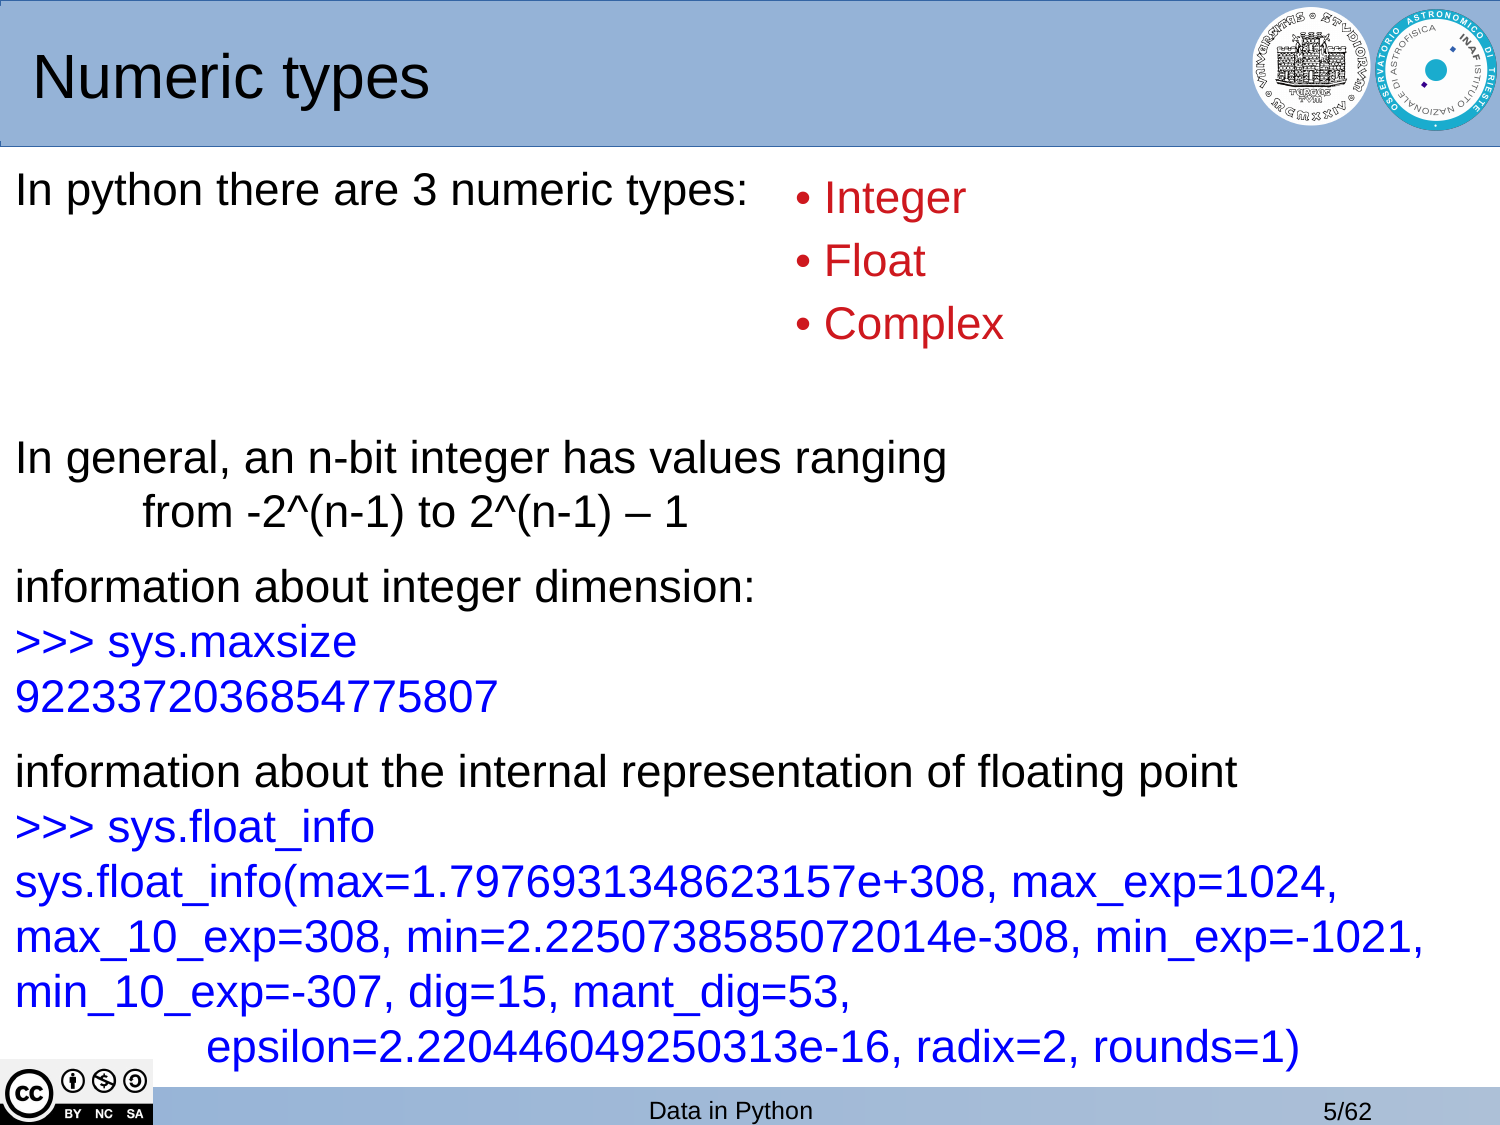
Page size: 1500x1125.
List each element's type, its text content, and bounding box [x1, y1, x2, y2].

list In python there are 3 numeric types: In general, an n-bit integer has values ranging from -2^(n-1) to 2^(n-1) – 1 information about integer dimension: >>> sys.maxsize 9223372036854775807 information about the internal representation of floating point >>> sys.float_info sys.float_info(max=1.7976931348623157e+308, max_exp=1024, max_10_exp=308, min=2.2250738585072014e-308, min_exp=-1021, min_10_exp=-307, dig=15, mant_dig=53, epsilon=2.220446049250313e-16, radix=2, rounds=1) [0, 143, 1500, 1000]
picture [1253, 0, 1500, 143]
text_box Numeric types [0, 5, 1253, 141]
picture [0, 1059, 153, 1125]
